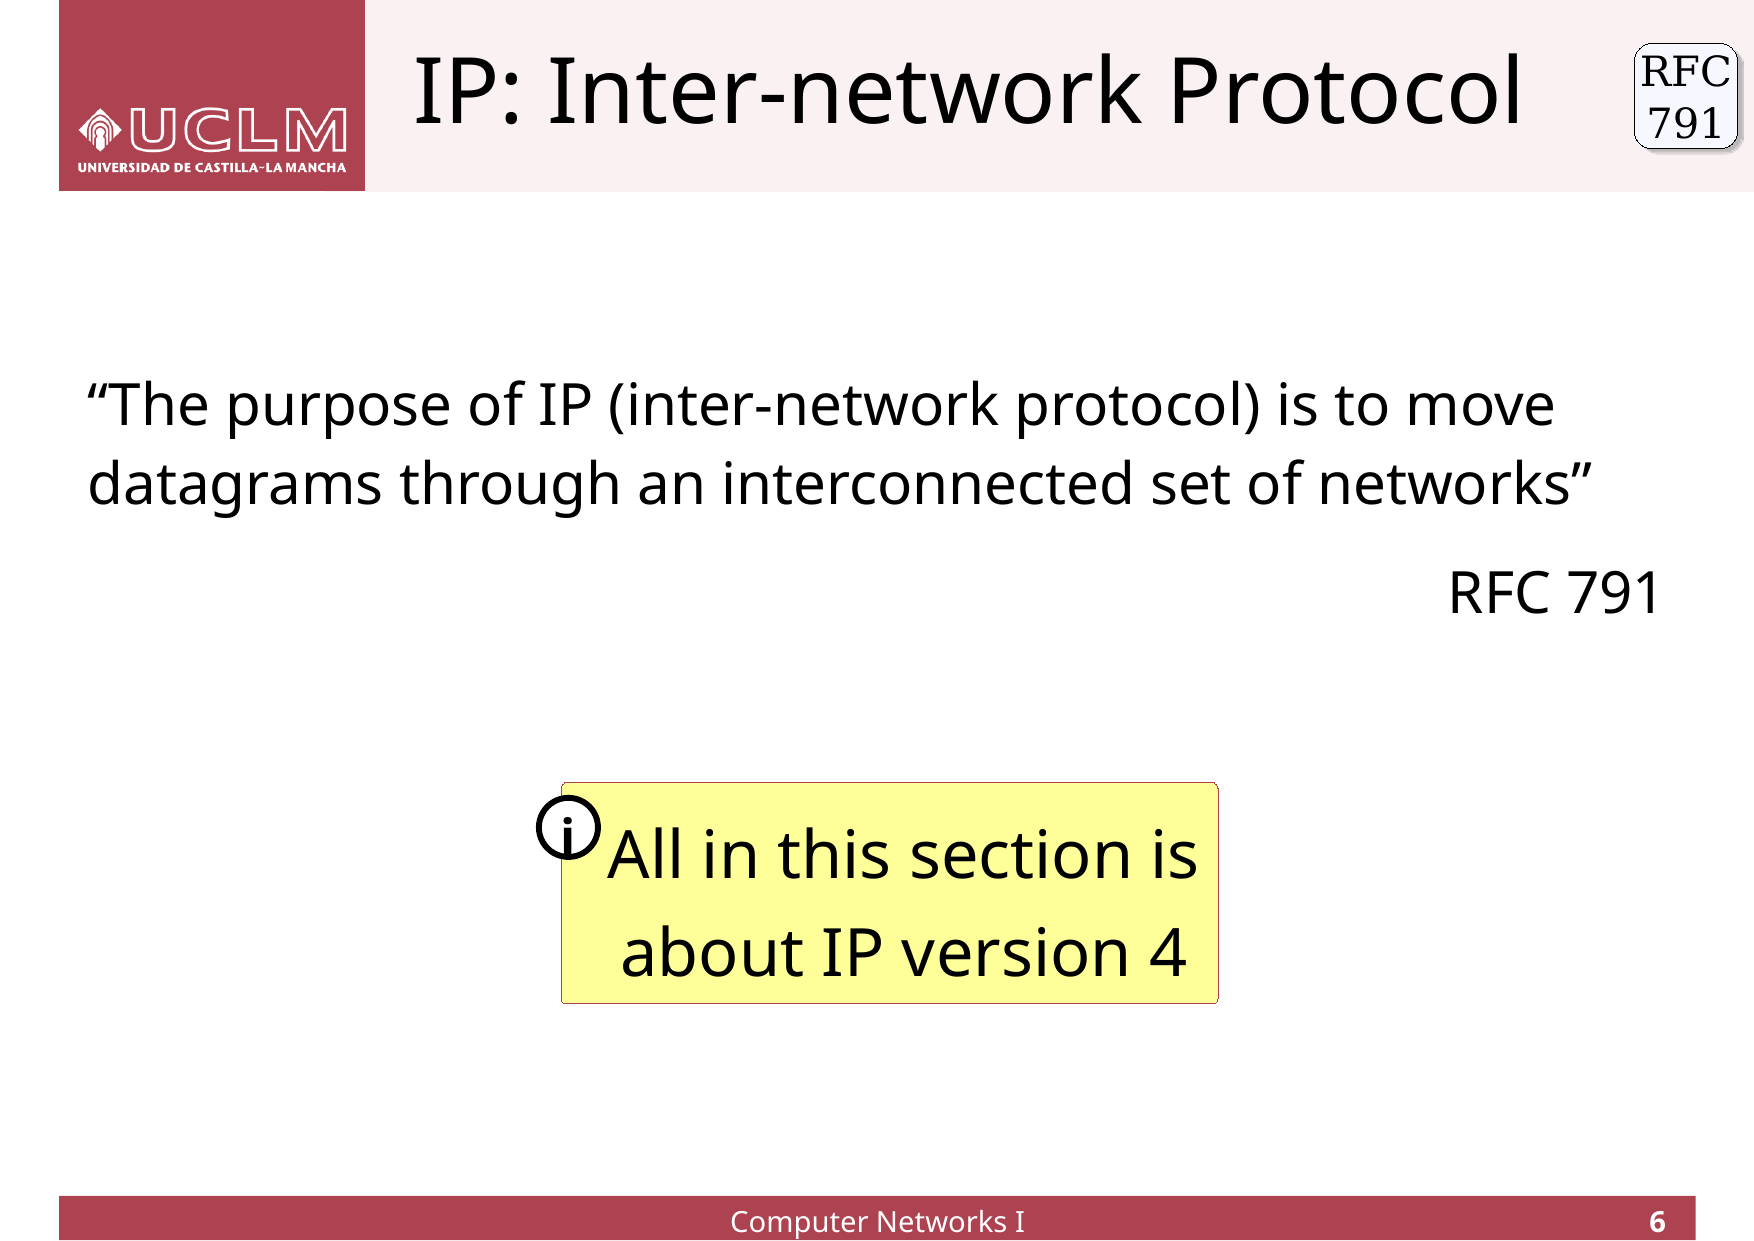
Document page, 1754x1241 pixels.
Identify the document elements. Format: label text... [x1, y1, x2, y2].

title IP: Inter-network Protocol [413, 0, 1667, 198]
picture [59, 0, 365, 191]
text_box i [554, 796, 583, 886]
list “The purpose of IP (inter-network protocol) is to move datagrams through an interconnected set of networks” RFC 791 [87, 254, 1667, 1074]
text_box [538, 801, 554, 854]
text_box All in this section is about IP version 4 [561, 782, 1219, 1004]
text_box RFC 791 [1634, 43, 1738, 149]
text_box [583, 801, 598, 854]
